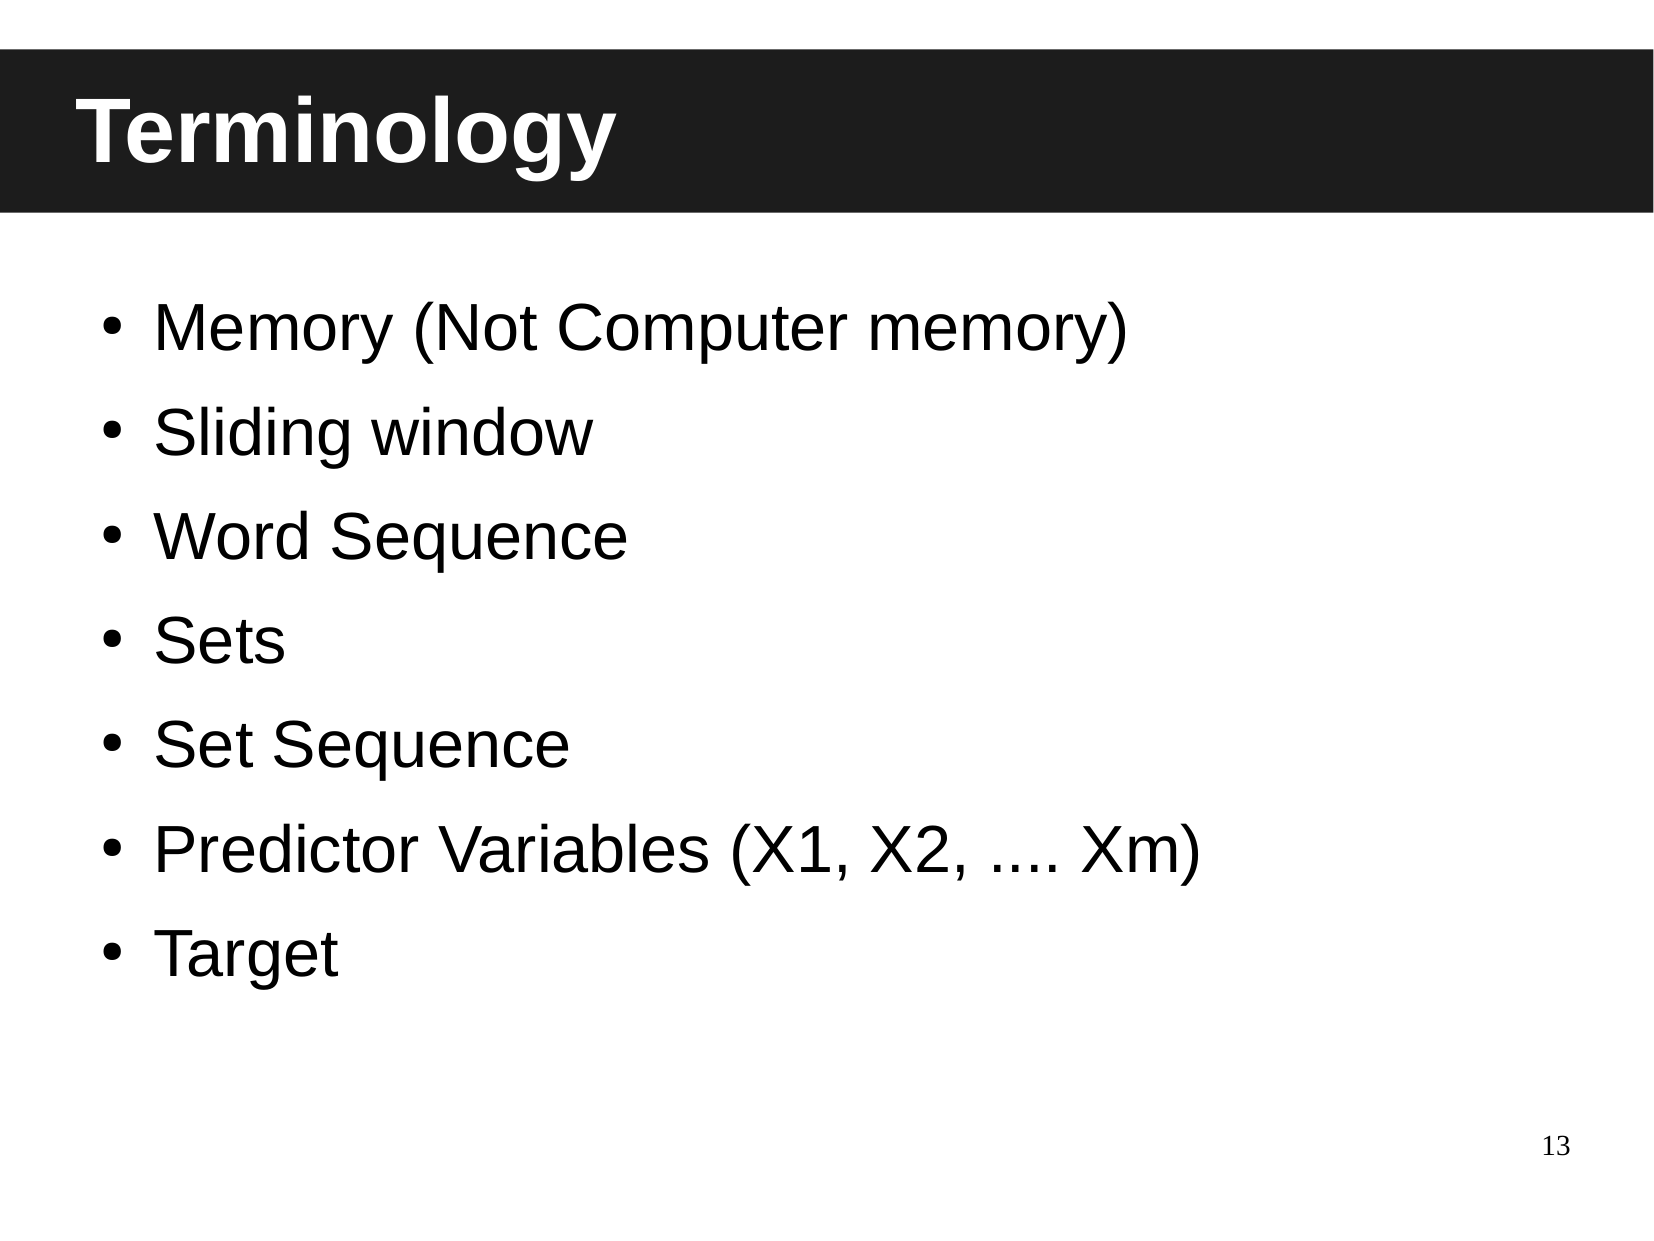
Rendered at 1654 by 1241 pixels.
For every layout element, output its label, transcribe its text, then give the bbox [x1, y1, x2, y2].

title Terminology [0, 49, 1654, 213]
list Memory (Not Computer memory) Sliding window Word Sequence Sets Set Sequence Predictor Variables (X1, X2, .... Xm) Target [82, 290, 1571, 1010]
